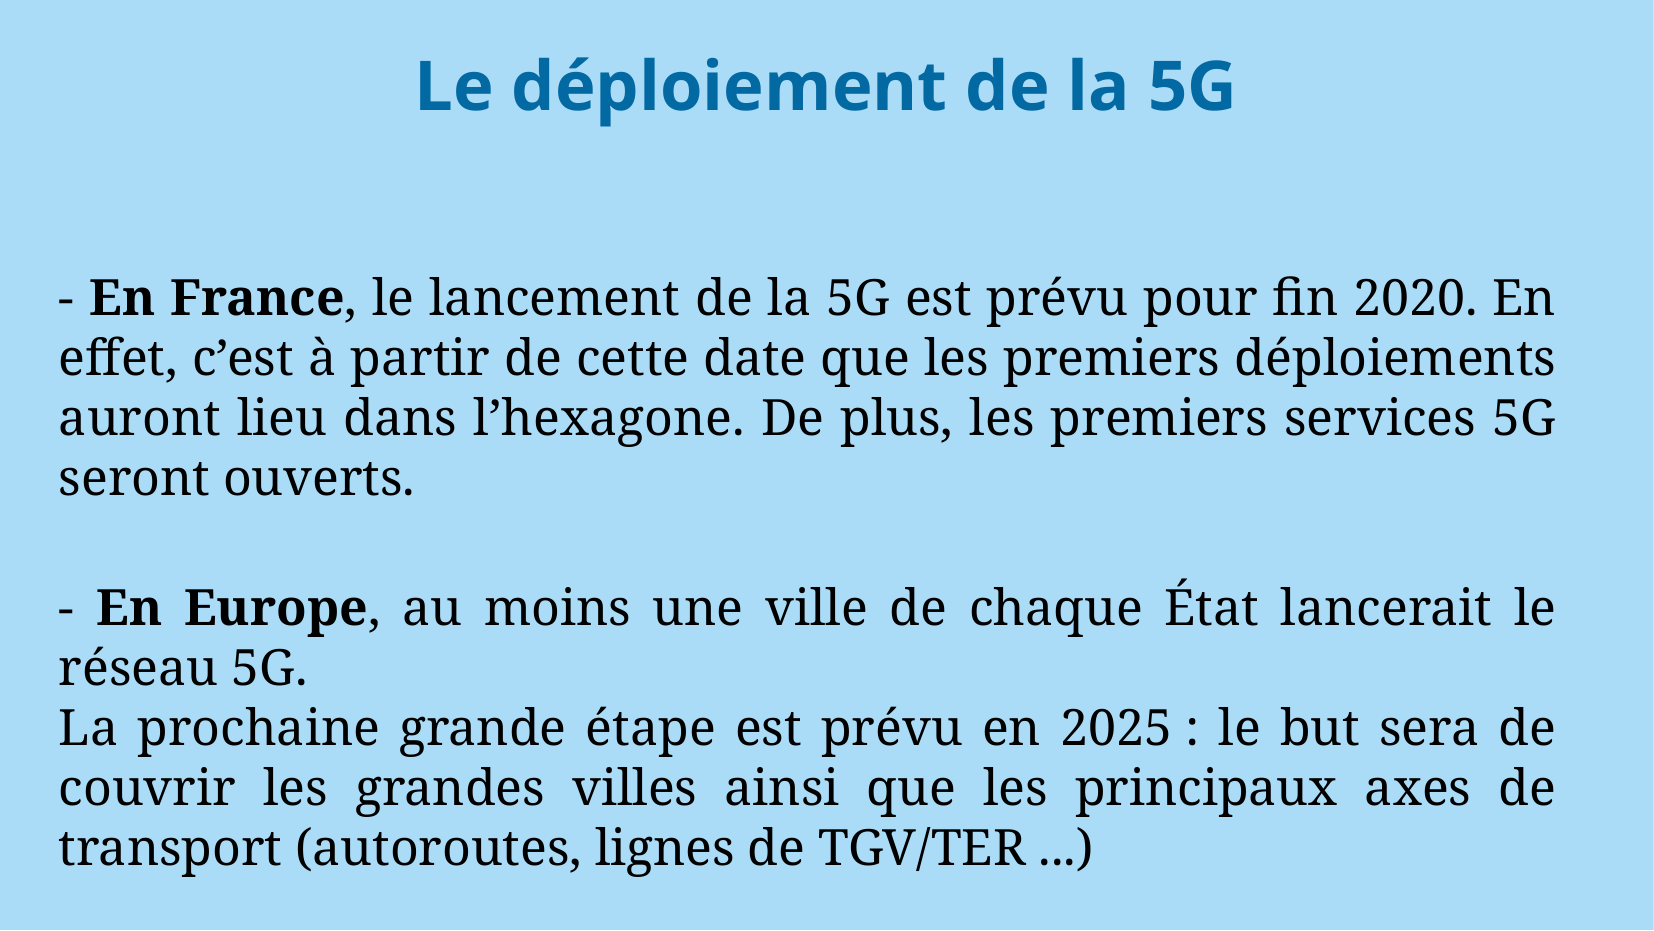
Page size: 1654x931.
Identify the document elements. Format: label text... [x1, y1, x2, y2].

subtitle - En France, le lancement de la 5G est prévu pour fin 2020. En effet, c’est à partir de cette date que les premiers déploiements auront lieu dans l’hexagone. De plus, les premiers services 5G seront ouverts. - En Europe, au moins une ville de chaque État lancerait le réseau 5G. La prochaine grande étape est prévu en 2025 : le but sera de couvrir les grandes villes ainsi que les principaux axes de transport (autoroutes, lignes de TGV/TER ...) [59, 265, 1603, 743]
title Le déploiement de la 5G [54, 31, 1598, 134]
